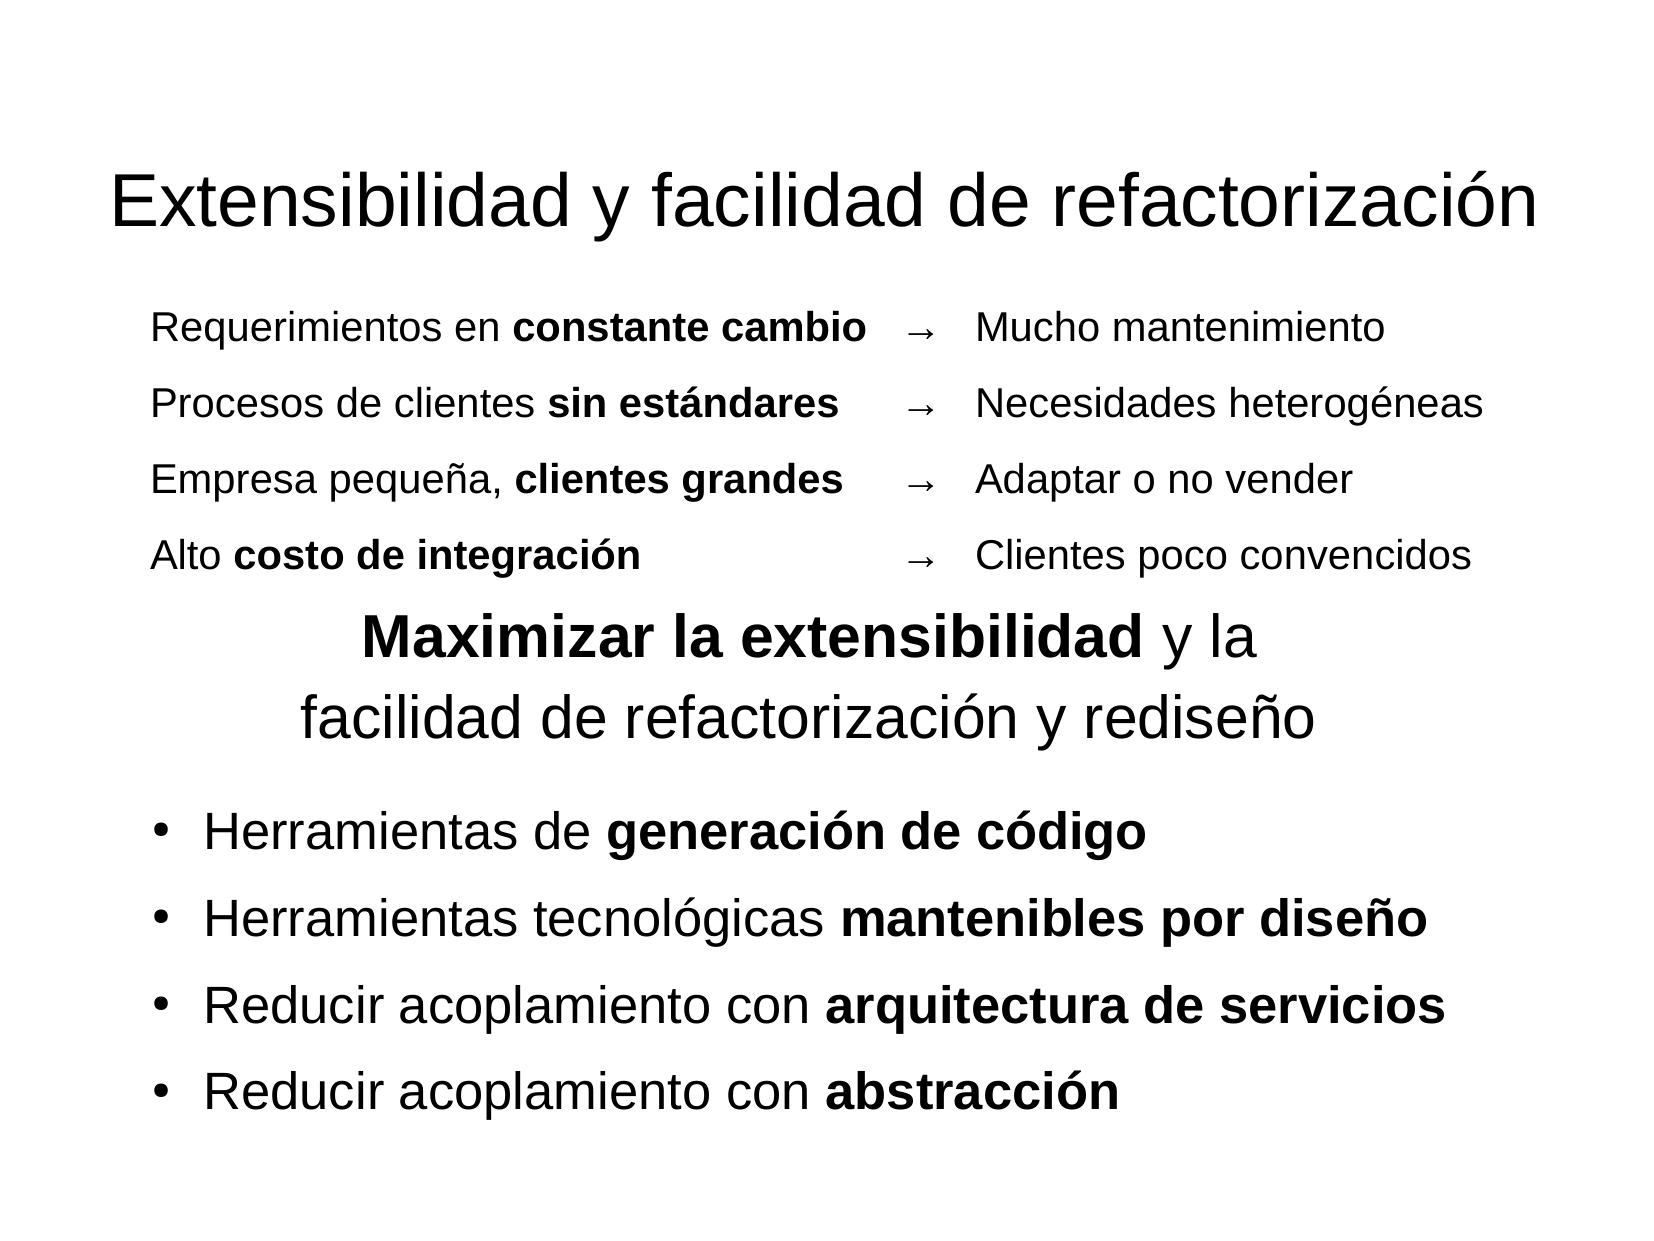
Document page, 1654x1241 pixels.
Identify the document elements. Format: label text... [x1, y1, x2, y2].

title Extensibilidad y facilidad de refactorización [80, 96, 1569, 304]
list Requerimientos en constante cambio → Mucho mantenimiento Procesos de clientes sin estándares → Necesidades heterogéneas Empresa pequeña, clientes grandes → Adaptar o no vender Alto costo de integración → Clientes poco convencidos [150, 303, 1531, 601]
list Herramientas de generación de código Herramientas tecnológicas mantenibles por diseño Reducir acoplamiento con arquitectura de servicios Reducir acoplamiento con abstracción [134, 802, 1485, 1126]
list Maximizar la extensibilidad y la facilidad de refactorización y rediseño [134, 615, 1485, 752]
